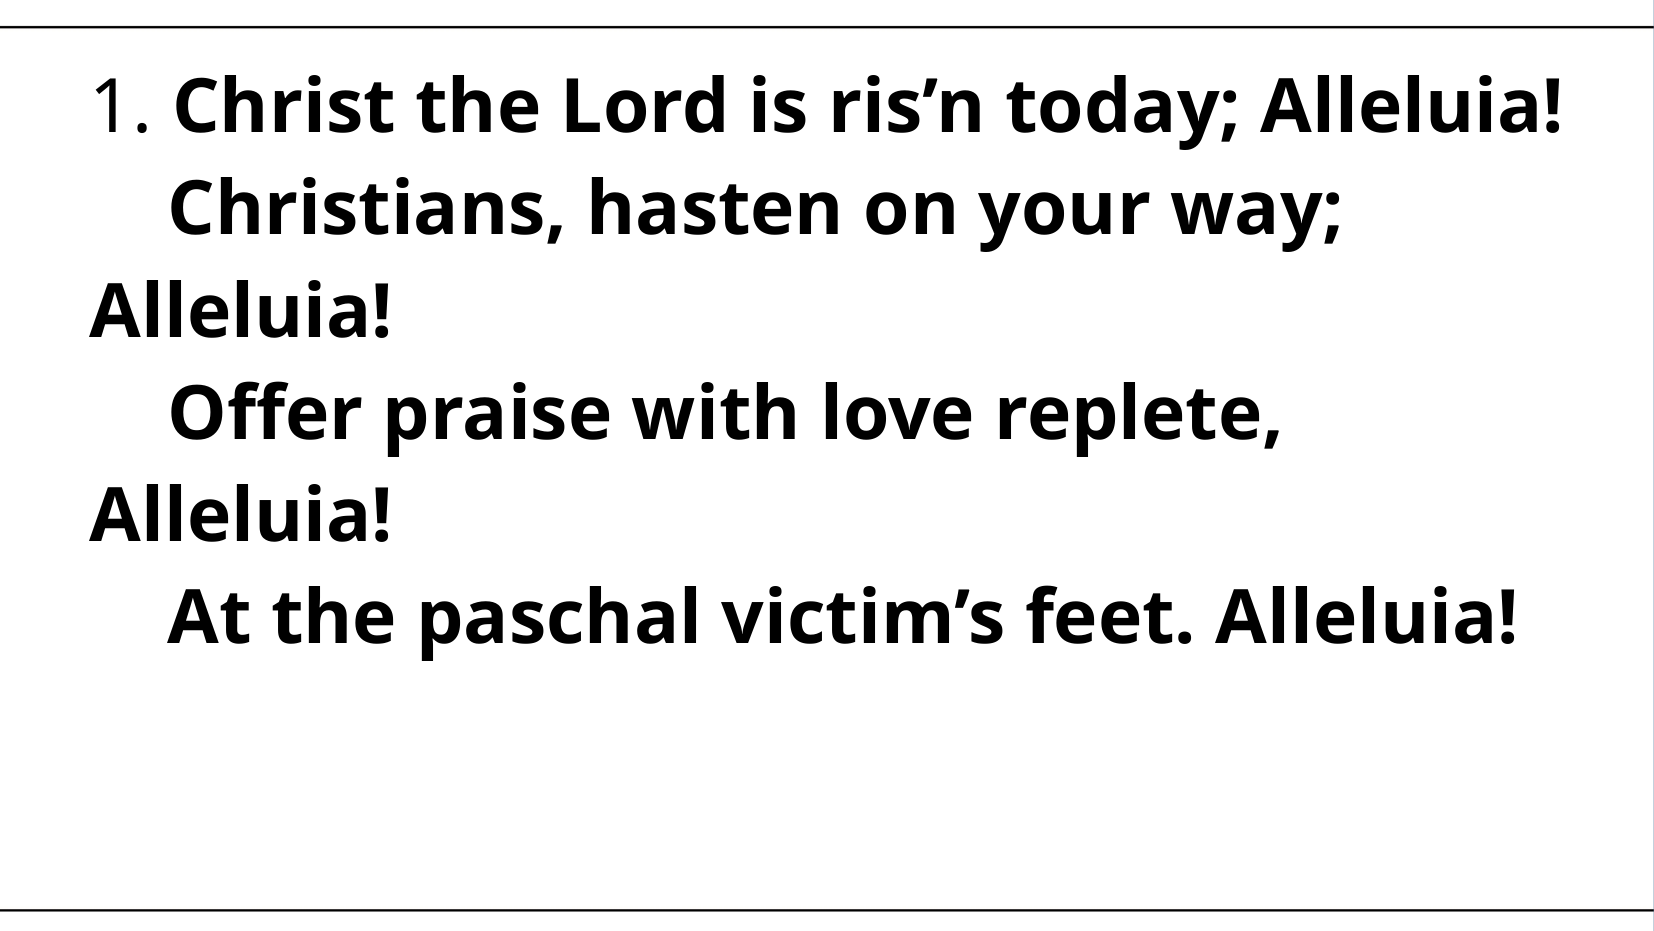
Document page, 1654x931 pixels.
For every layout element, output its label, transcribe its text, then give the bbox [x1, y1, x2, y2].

text_box 1. Christ the Lord is ris’n today; Alleluia! Christians, hasten on your way; Alleluia! Offer praise with love replete, Alleluia! At the paschal victim’s feet. Alleluia! [75, 45, 1606, 481]
picture [0, 0, 1654, 931]
